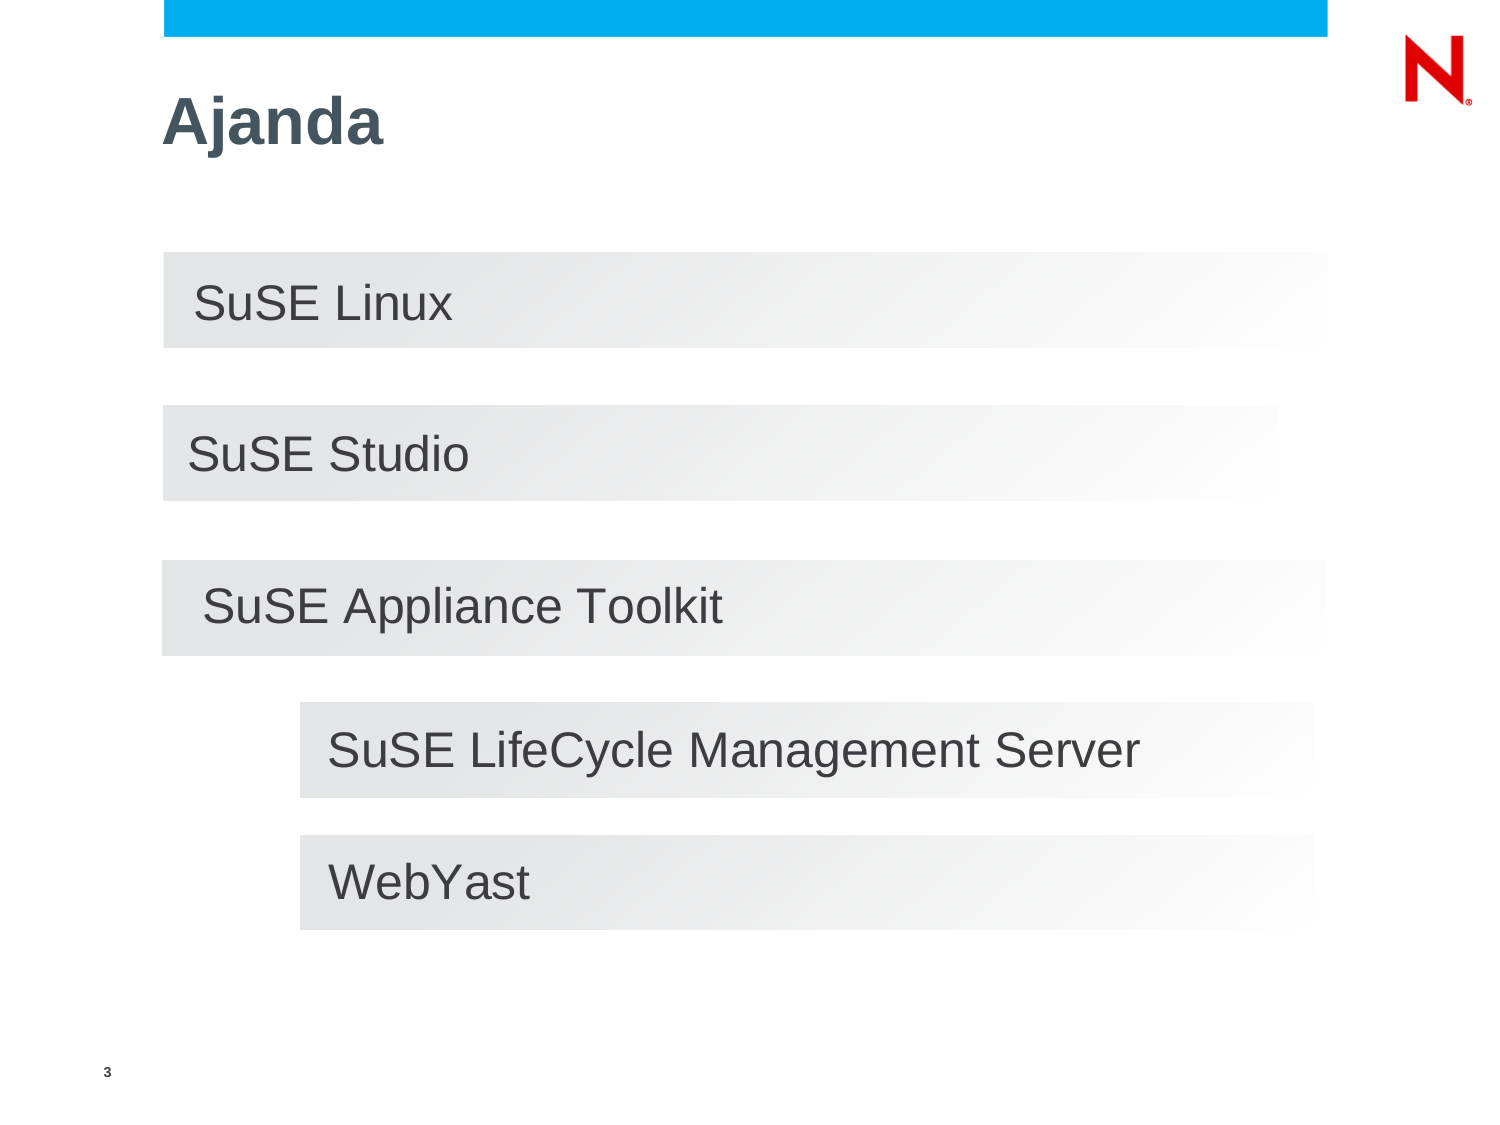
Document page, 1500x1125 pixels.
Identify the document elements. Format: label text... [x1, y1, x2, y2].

text_box SuSE Appliance Toolkit [202, 578, 725, 654]
text_box SuSE Studio [187, 425, 1017, 482]
text_box [300, 702, 1315, 798]
list SuSE Linux [193, 272, 1455, 338]
text_box SuSE LifeCycle Management Server [300, 722, 1238, 779]
text_box [161, 560, 1327, 656]
text_box [163, 405, 1279, 501]
text_box WebYast [300, 854, 1238, 911]
text_box [163, 252, 1328, 348]
text_box [300, 835, 1315, 930]
picture [1403, 32, 1473, 107]
title Ajanda [161, 41, 1383, 205]
